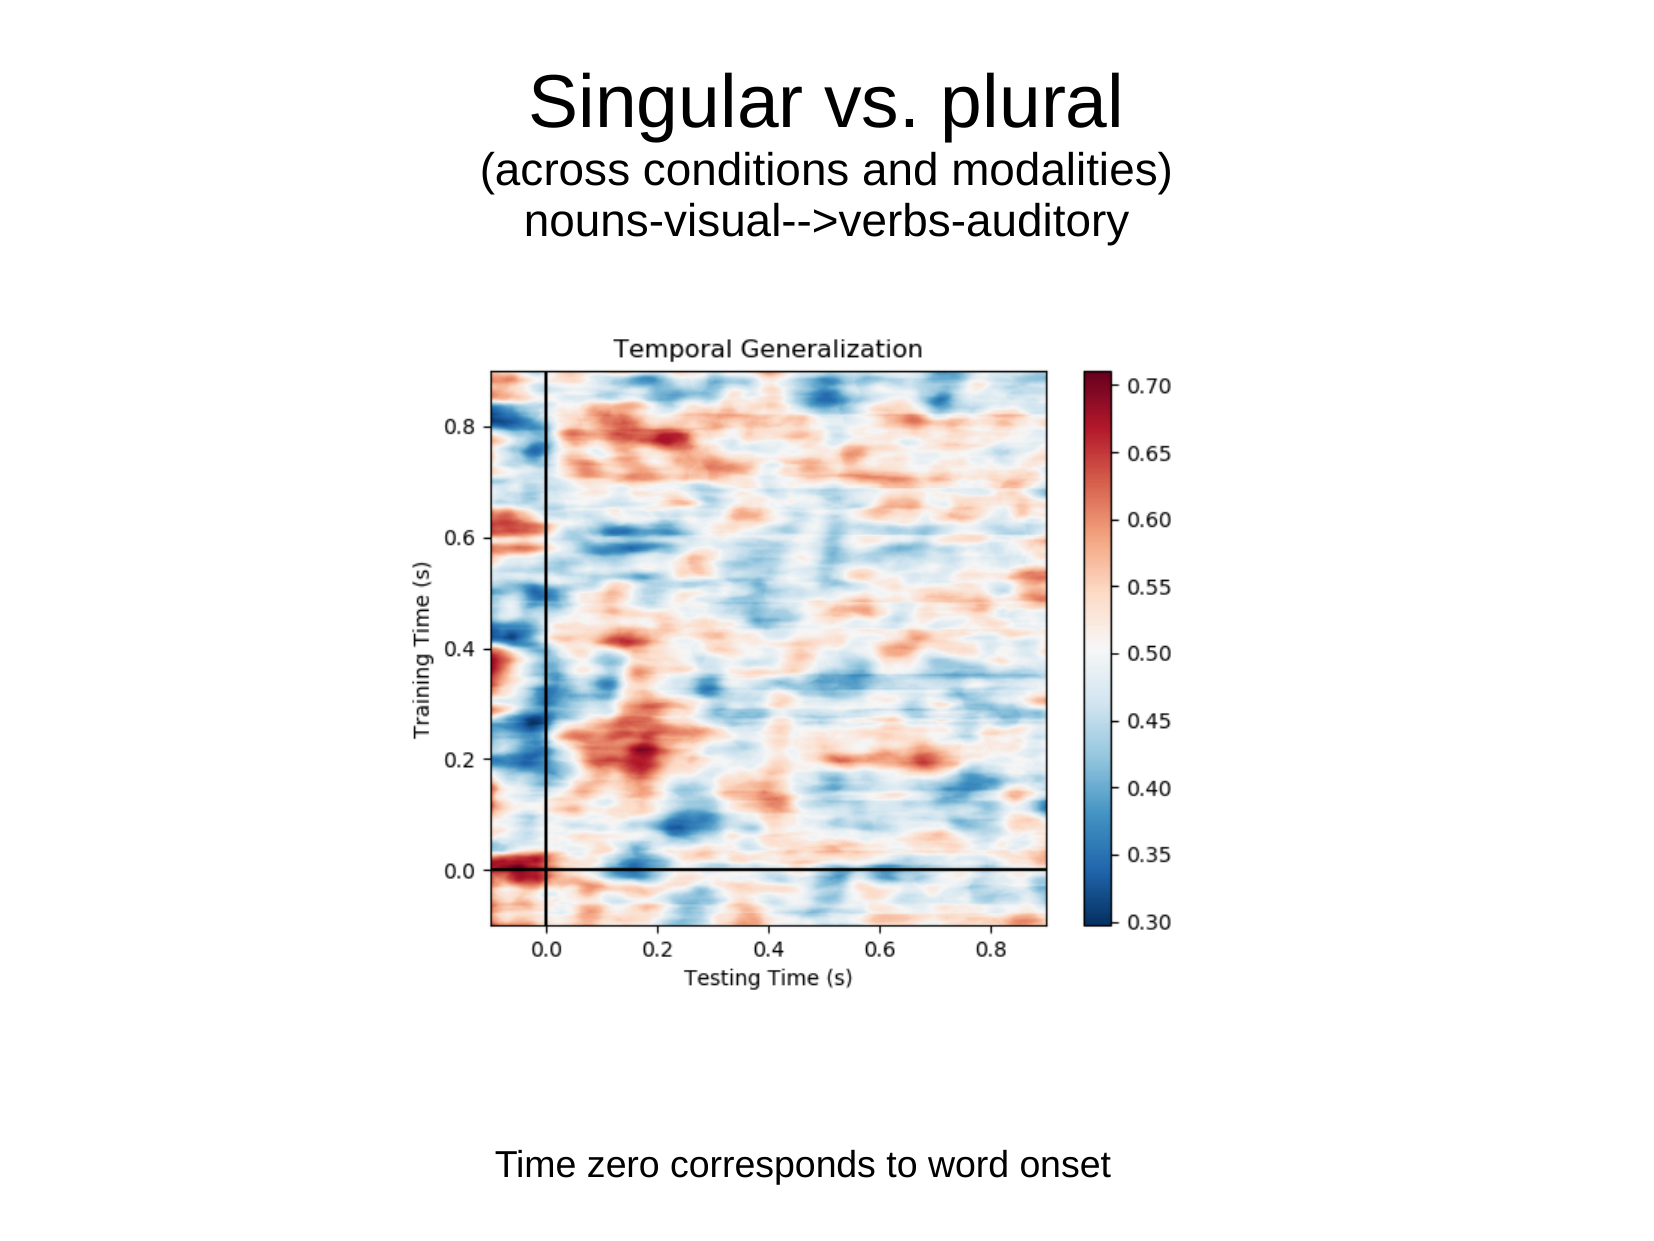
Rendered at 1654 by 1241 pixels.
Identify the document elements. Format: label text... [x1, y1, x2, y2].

picture [330, 284, 1291, 1005]
title Singular vs. plural (across conditions and modalities) nouns-visual-->verbs-auditory [82, 49, 1571, 257]
text_box Time zero corresponds to word onset [480, 1136, 1261, 1203]
